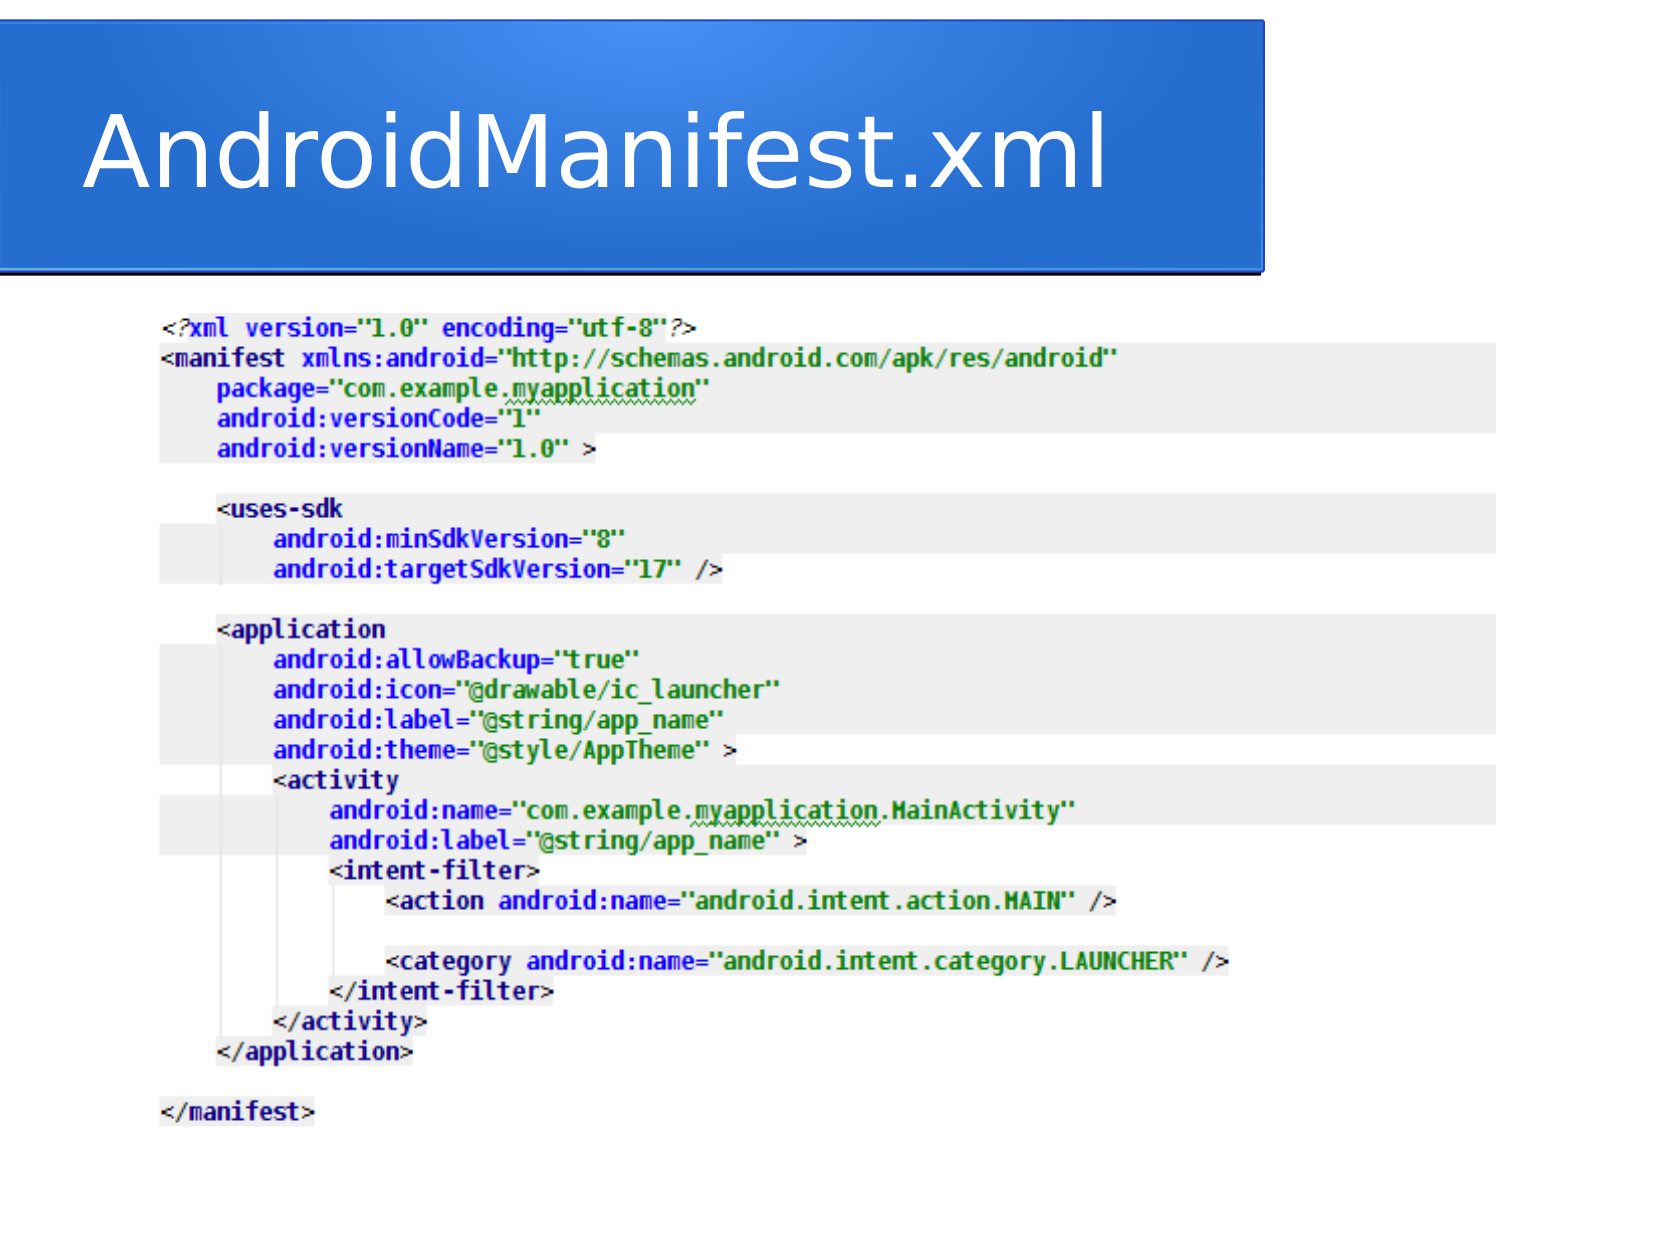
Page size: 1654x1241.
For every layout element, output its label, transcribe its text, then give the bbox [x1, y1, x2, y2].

title AndroidManifest.xml [82, 49, 1250, 257]
picture [158, 313, 1496, 1149]
